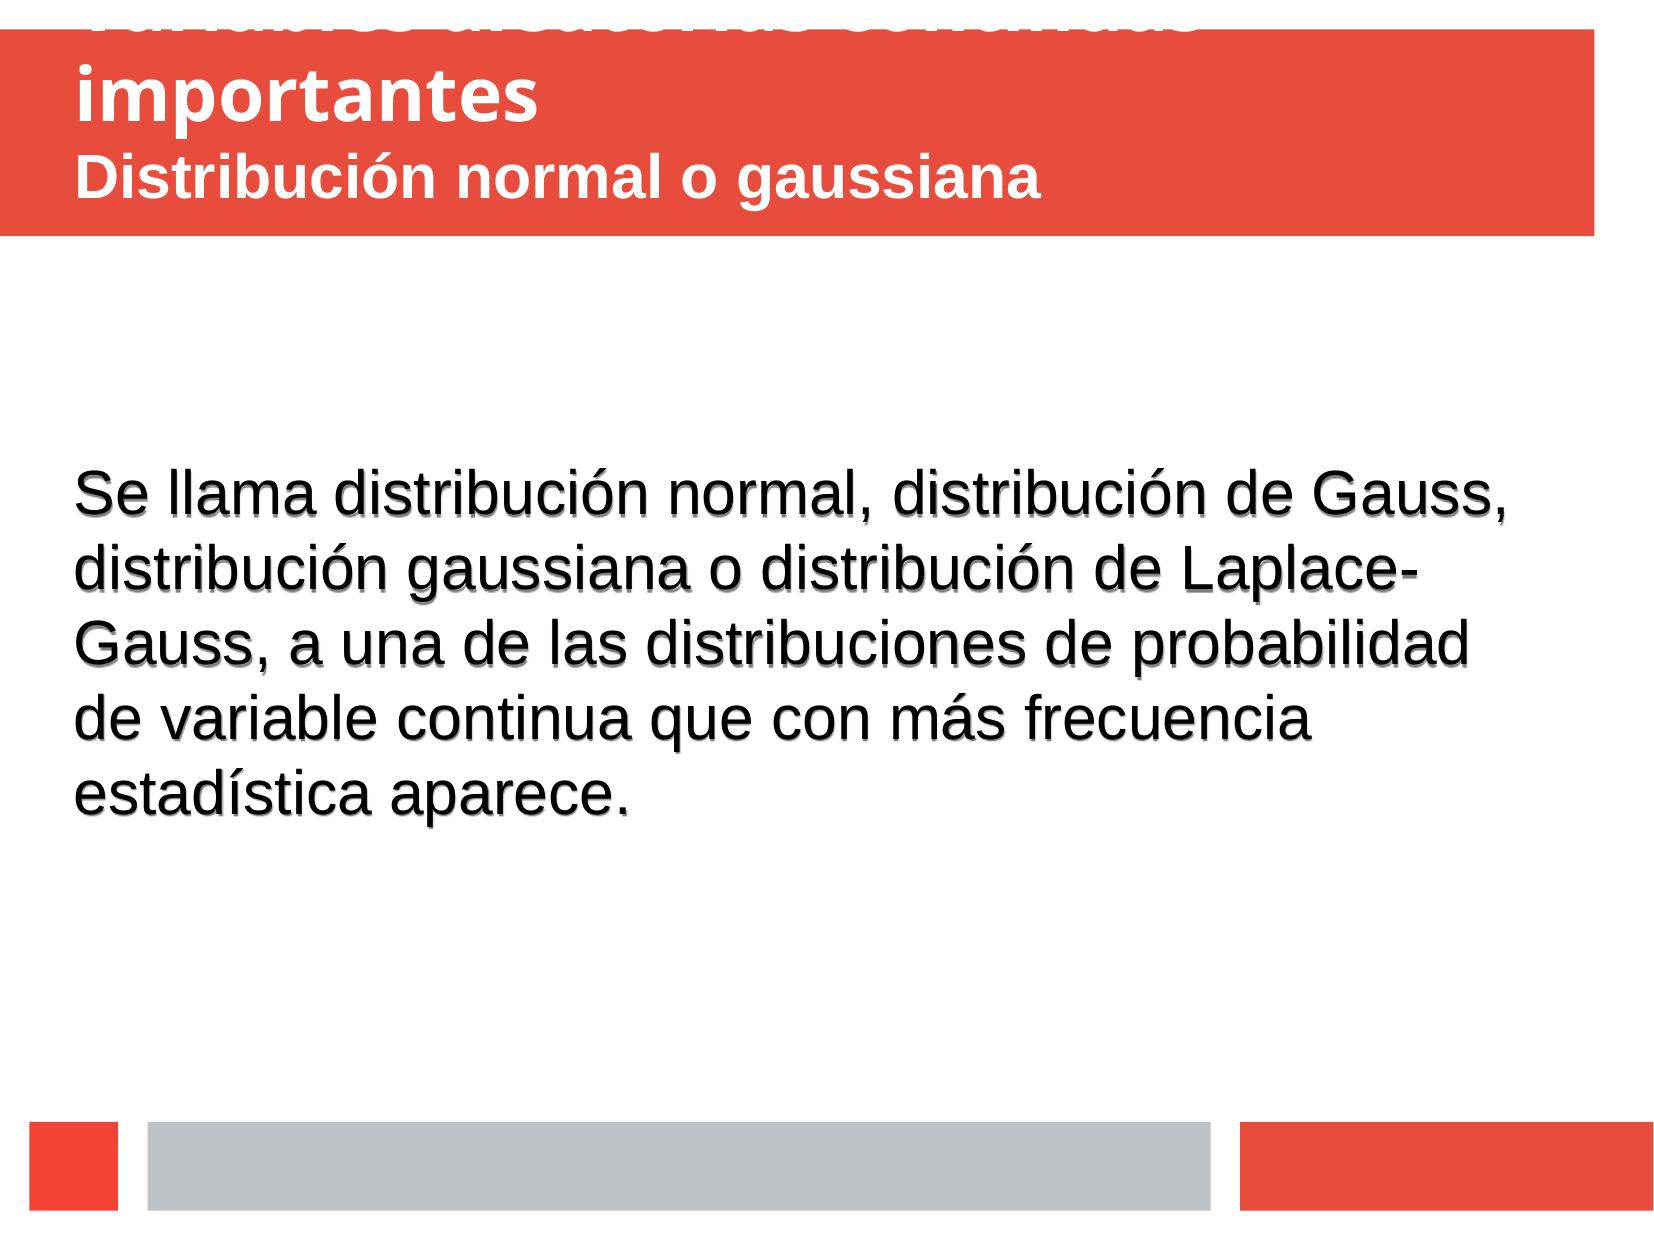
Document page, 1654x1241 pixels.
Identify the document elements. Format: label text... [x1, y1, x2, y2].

list Se llama distribución normal, distribución de Gauss, distribución gaussiana o distribución de Laplace-Gauss, a una de las distribuciones de probabilidad de variable continua que con más frecuencia estadística aparece. [59, 437, 1565, 610]
title Variables aleatorias continuas importantes Distribución normal o gaussiana [59, 153, 1595, 302]
